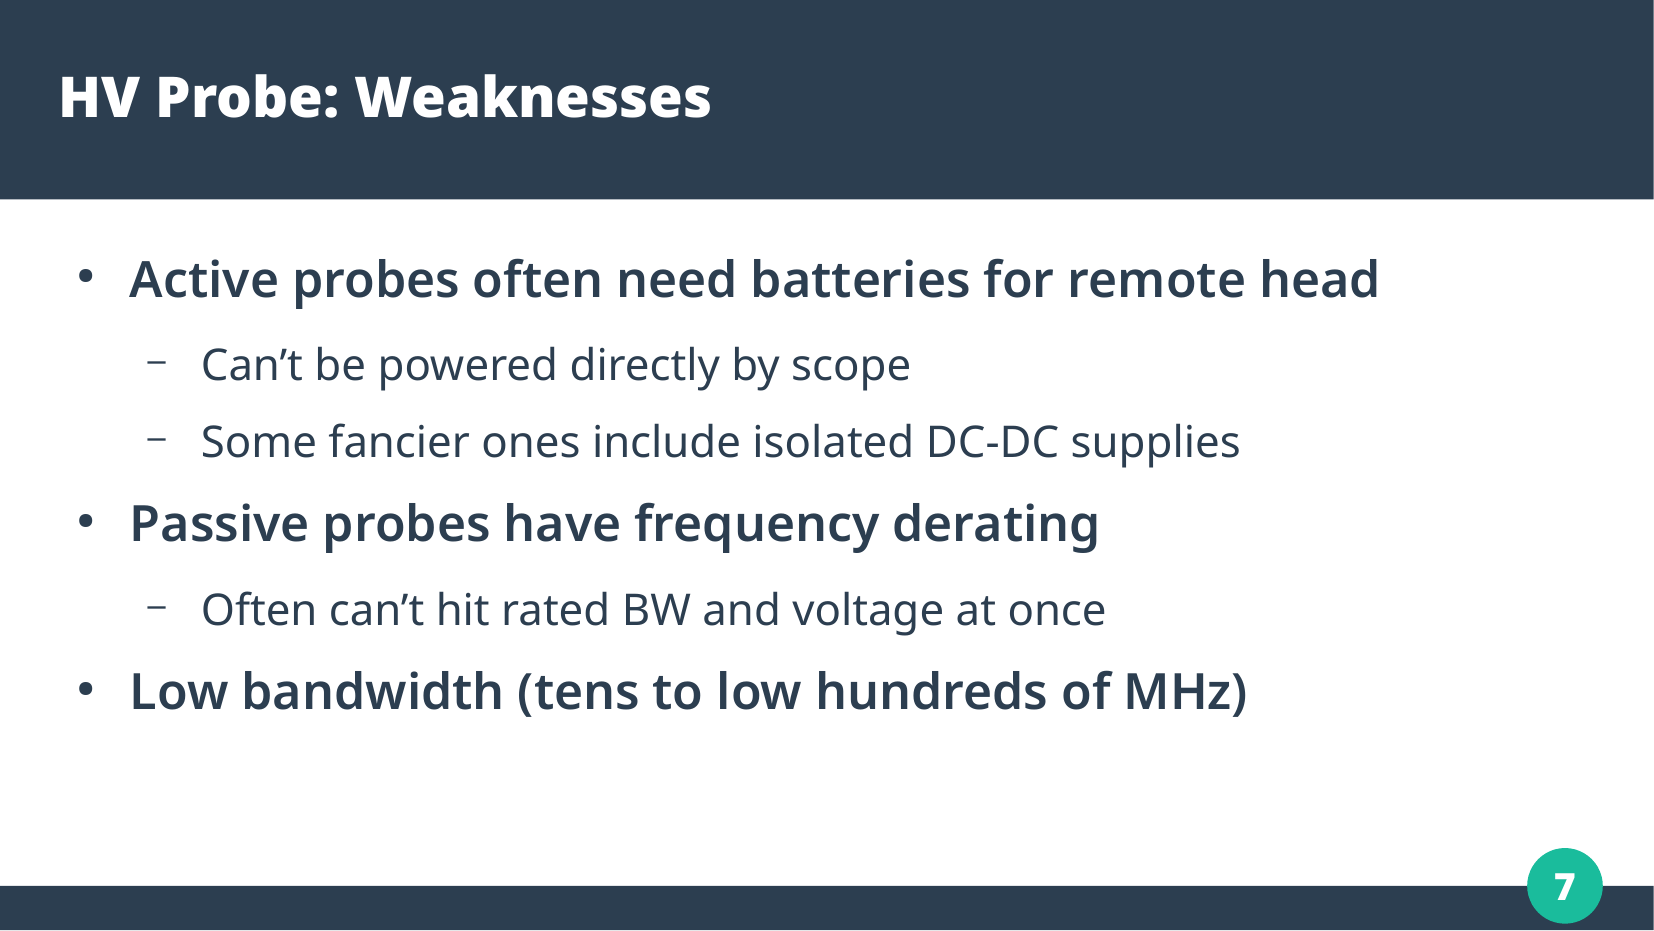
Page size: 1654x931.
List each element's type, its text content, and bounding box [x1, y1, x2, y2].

title HV Probe: Weaknesses [59, 37, 1595, 155]
list Active probes often need batteries for remote head Can’t be powered directly by scope Some fancier ones include isolated DC-DC supplies Passive probes have frequency derating Often can’t hit rated BW and voltage at once Low bandwidth (tens to low hundreds of MHz) [59, 243, 1595, 864]
